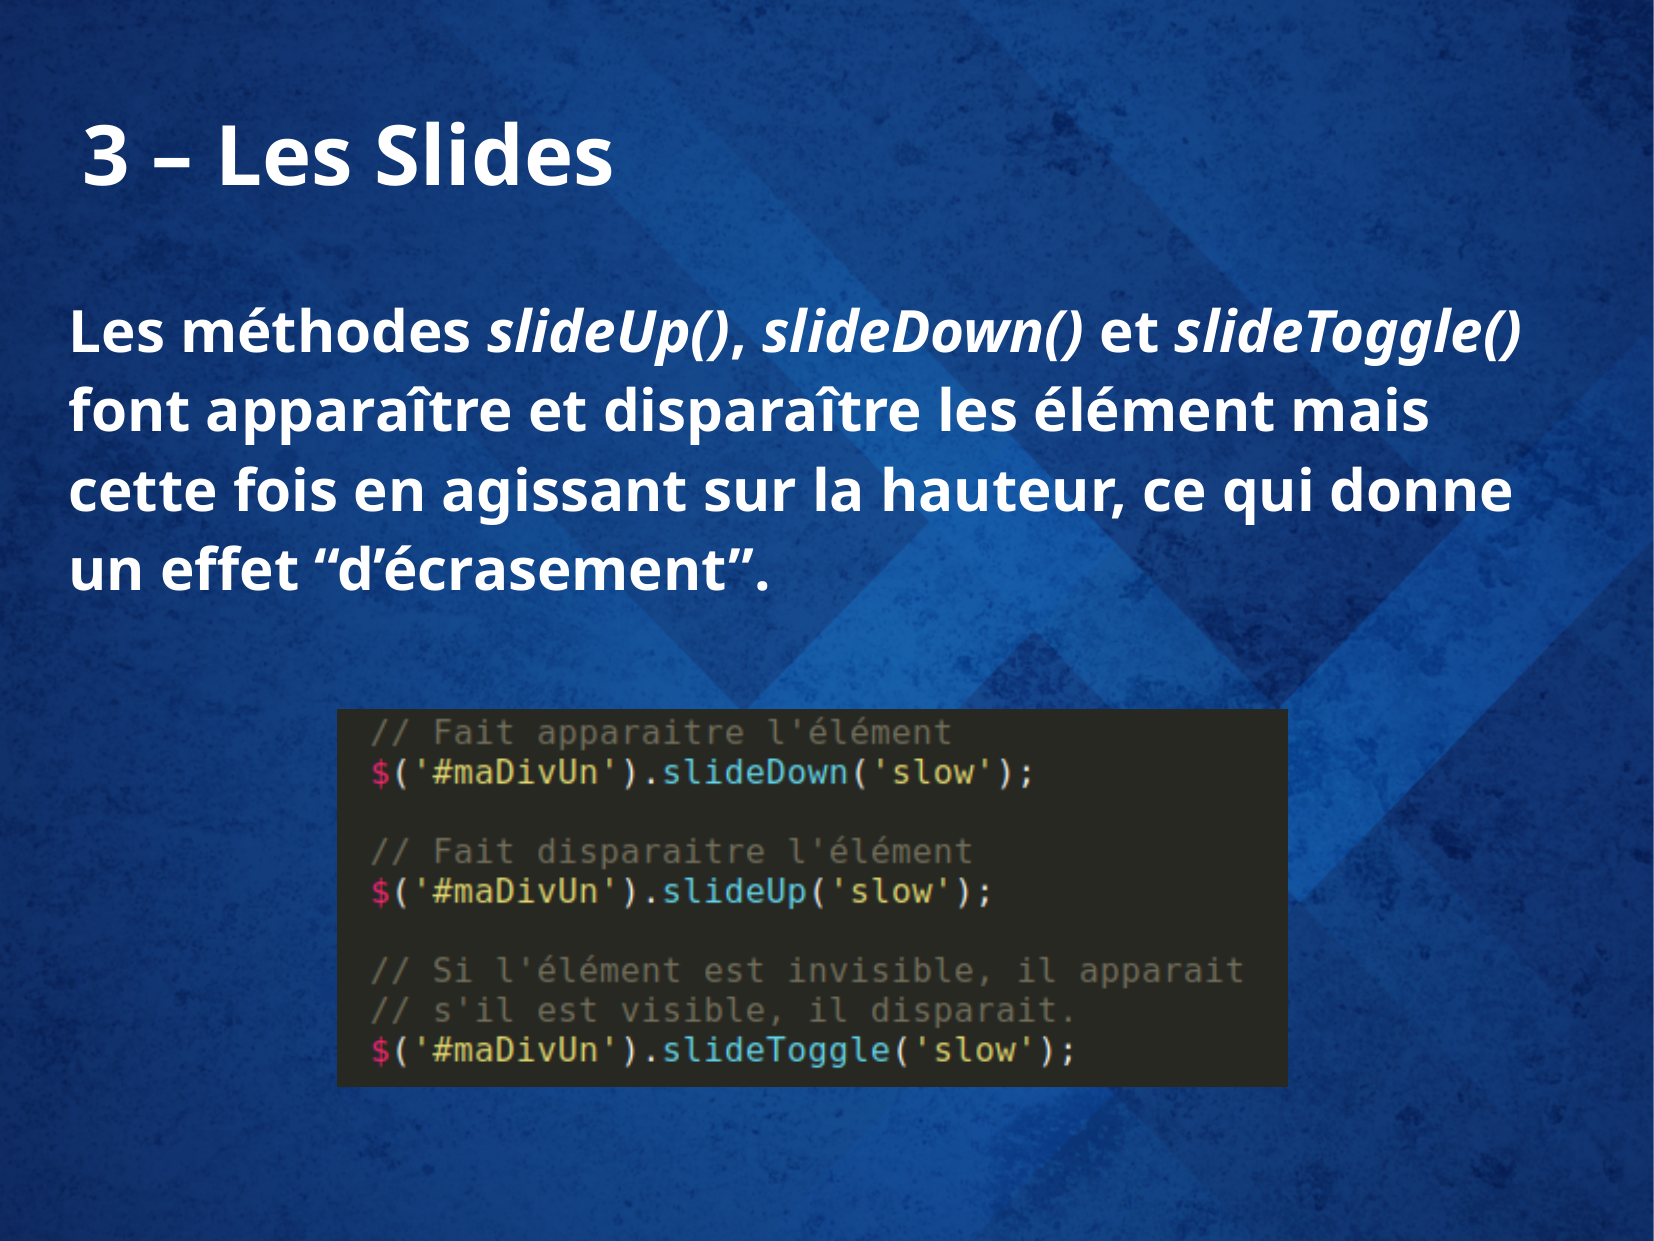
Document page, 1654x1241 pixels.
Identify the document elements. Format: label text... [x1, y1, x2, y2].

picture [0, 0, 1654, 1241]
subtitle Les méthodes slideUp(), slideDown() et slideToggle() font apparaître et disparaître les élément mais cette fois en agissant sur la hauteur, ce qui donne un effet “d’écrasement”. [68, 290, 1524, 804]
title 3 – Les Slides [82, 11, 1571, 295]
